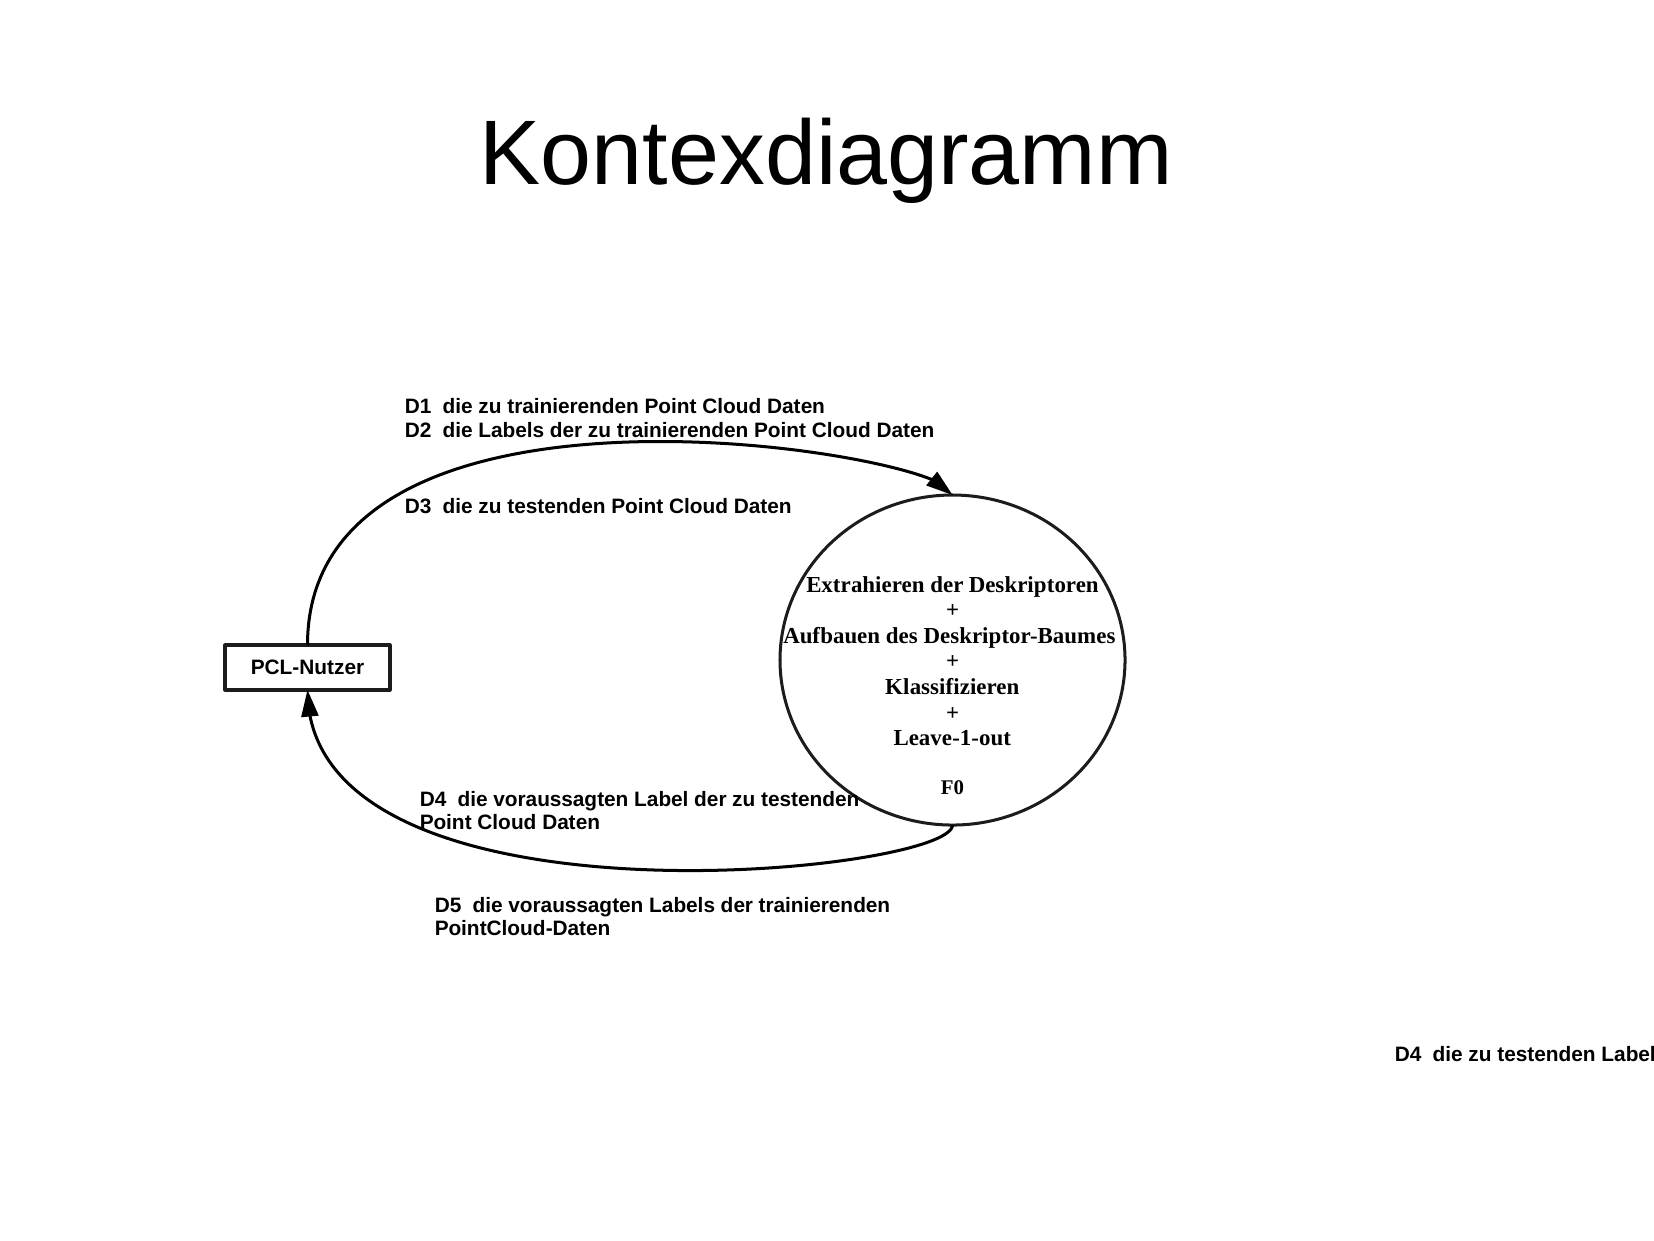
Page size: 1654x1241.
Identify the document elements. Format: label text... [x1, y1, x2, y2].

text_box D2 die Labels der zu trainierenden Point Cloud Daten [390, 410, 961, 449]
text_box D1 die zu trainierenden Point Cloud Daten [390, 387, 856, 410]
text_box Extrahieren der Deskriptoren + Aufbauen des Deskriptor-Baumes + Klassifizieren + Leave-1-out F0 [780, 495, 1126, 826]
title Kontexdiagramm [82, 49, 1571, 257]
text_box D4 die zu testenden Labels [1380, 1035, 1654, 1081]
text_box D3 die zu testenden Point Cloud Daten [390, 486, 811, 526]
text_box PCL-Nutzer [225, 645, 391, 691]
text_box D5 die voraussagten Labels der trainierenden PointCloud-Daten [420, 886, 976, 971]
text_box D4 die voraussagten Label der zu testenden Point Cloud Daten [405, 780, 916, 842]
